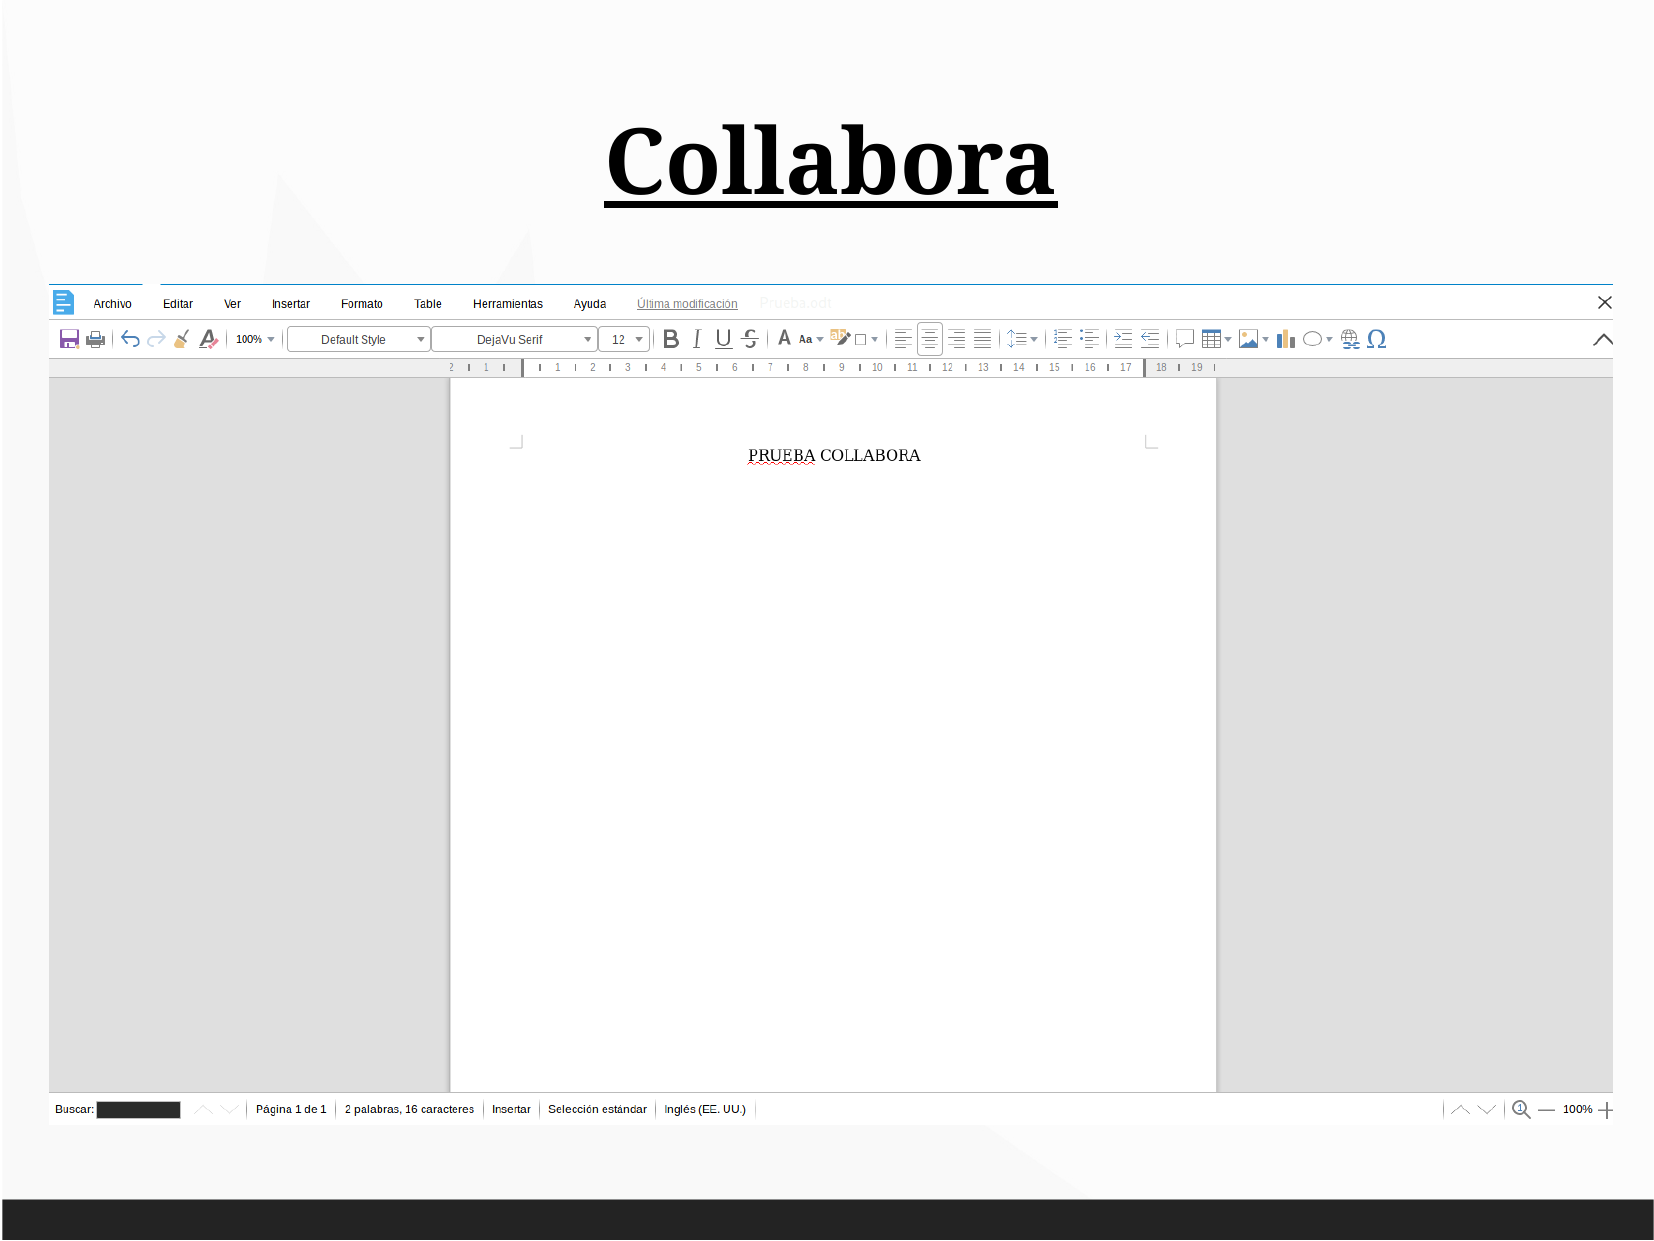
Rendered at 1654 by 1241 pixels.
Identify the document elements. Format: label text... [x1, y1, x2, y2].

title Collabora [86, 55, 1576, 263]
picture [2, 0, 1654, 1241]
